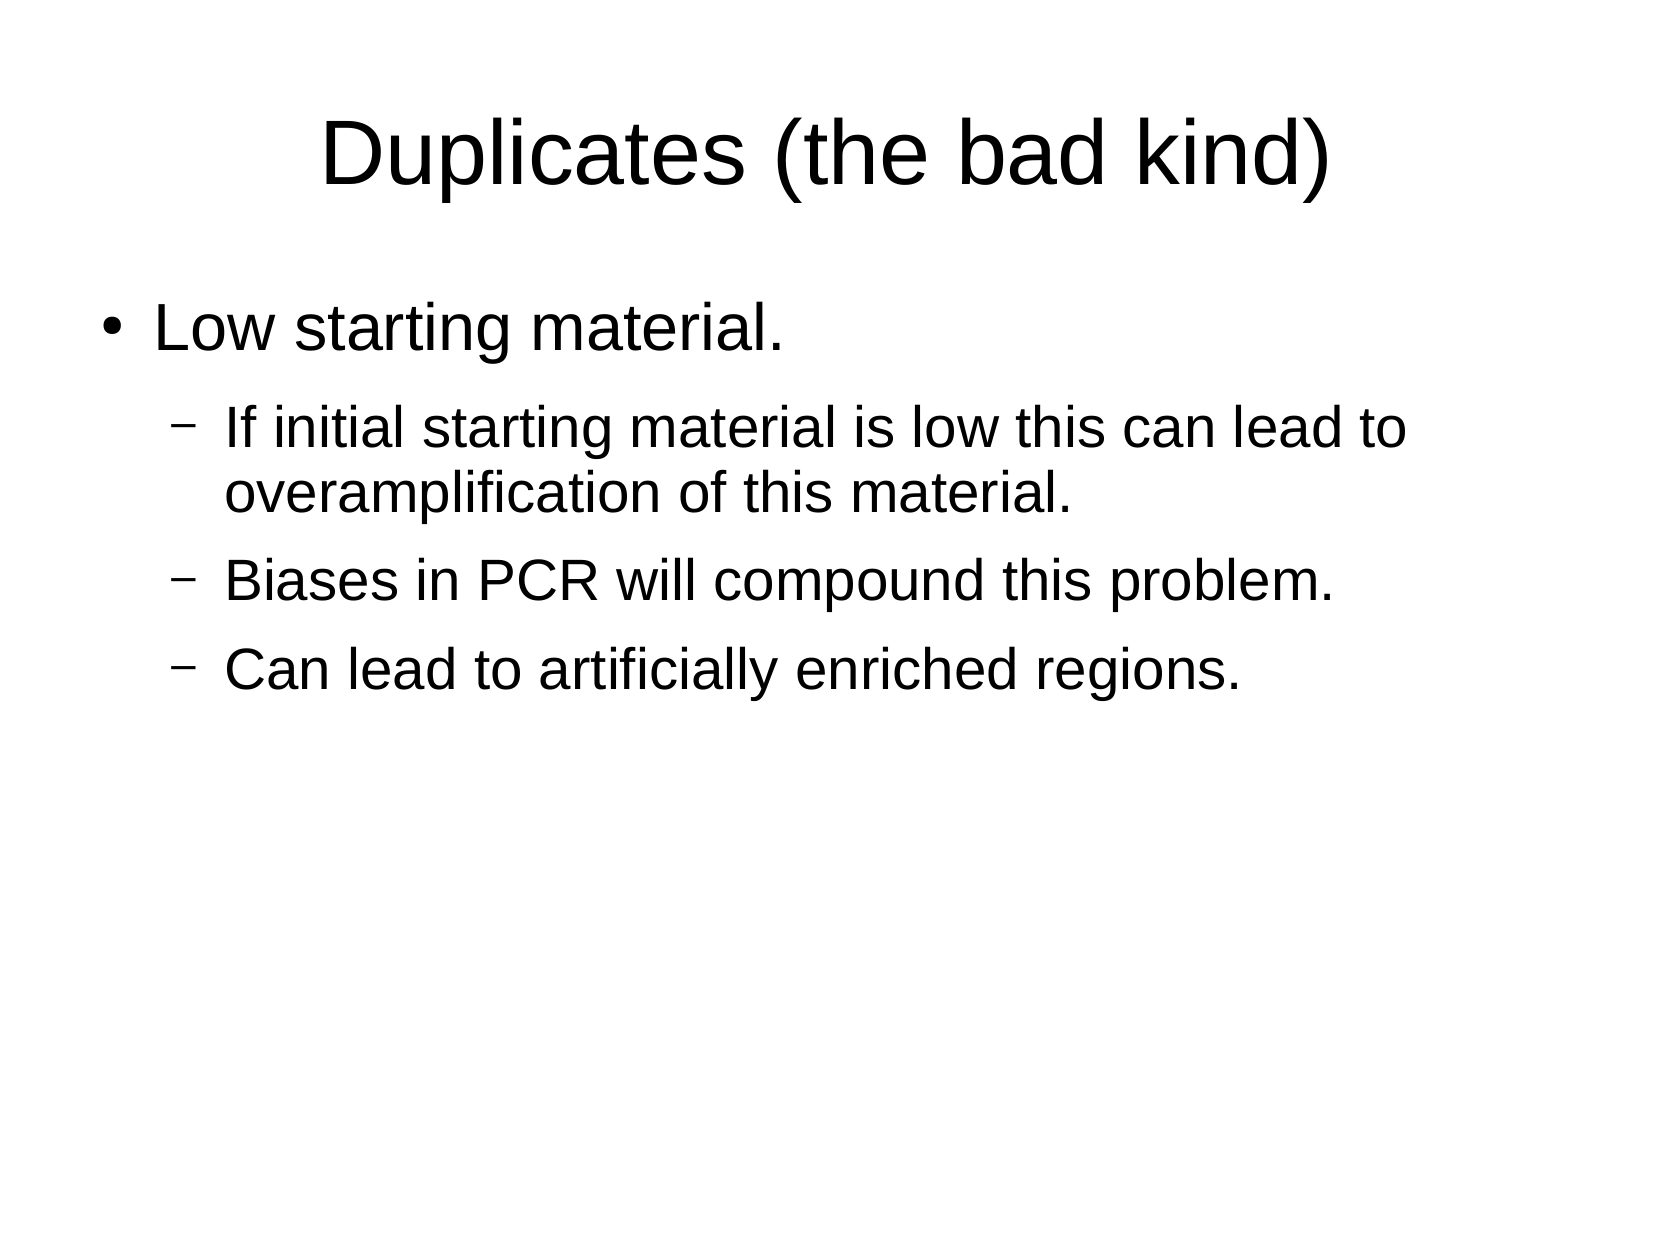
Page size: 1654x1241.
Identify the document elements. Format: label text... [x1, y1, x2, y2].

title Duplicates (the bad kind) [82, 49, 1571, 257]
list Low starting material. If initial starting material is low this can lead to overamplification of this material. Biases in PCR will compound this problem. Can lead to artificially enriched regions. [82, 290, 1571, 1109]
